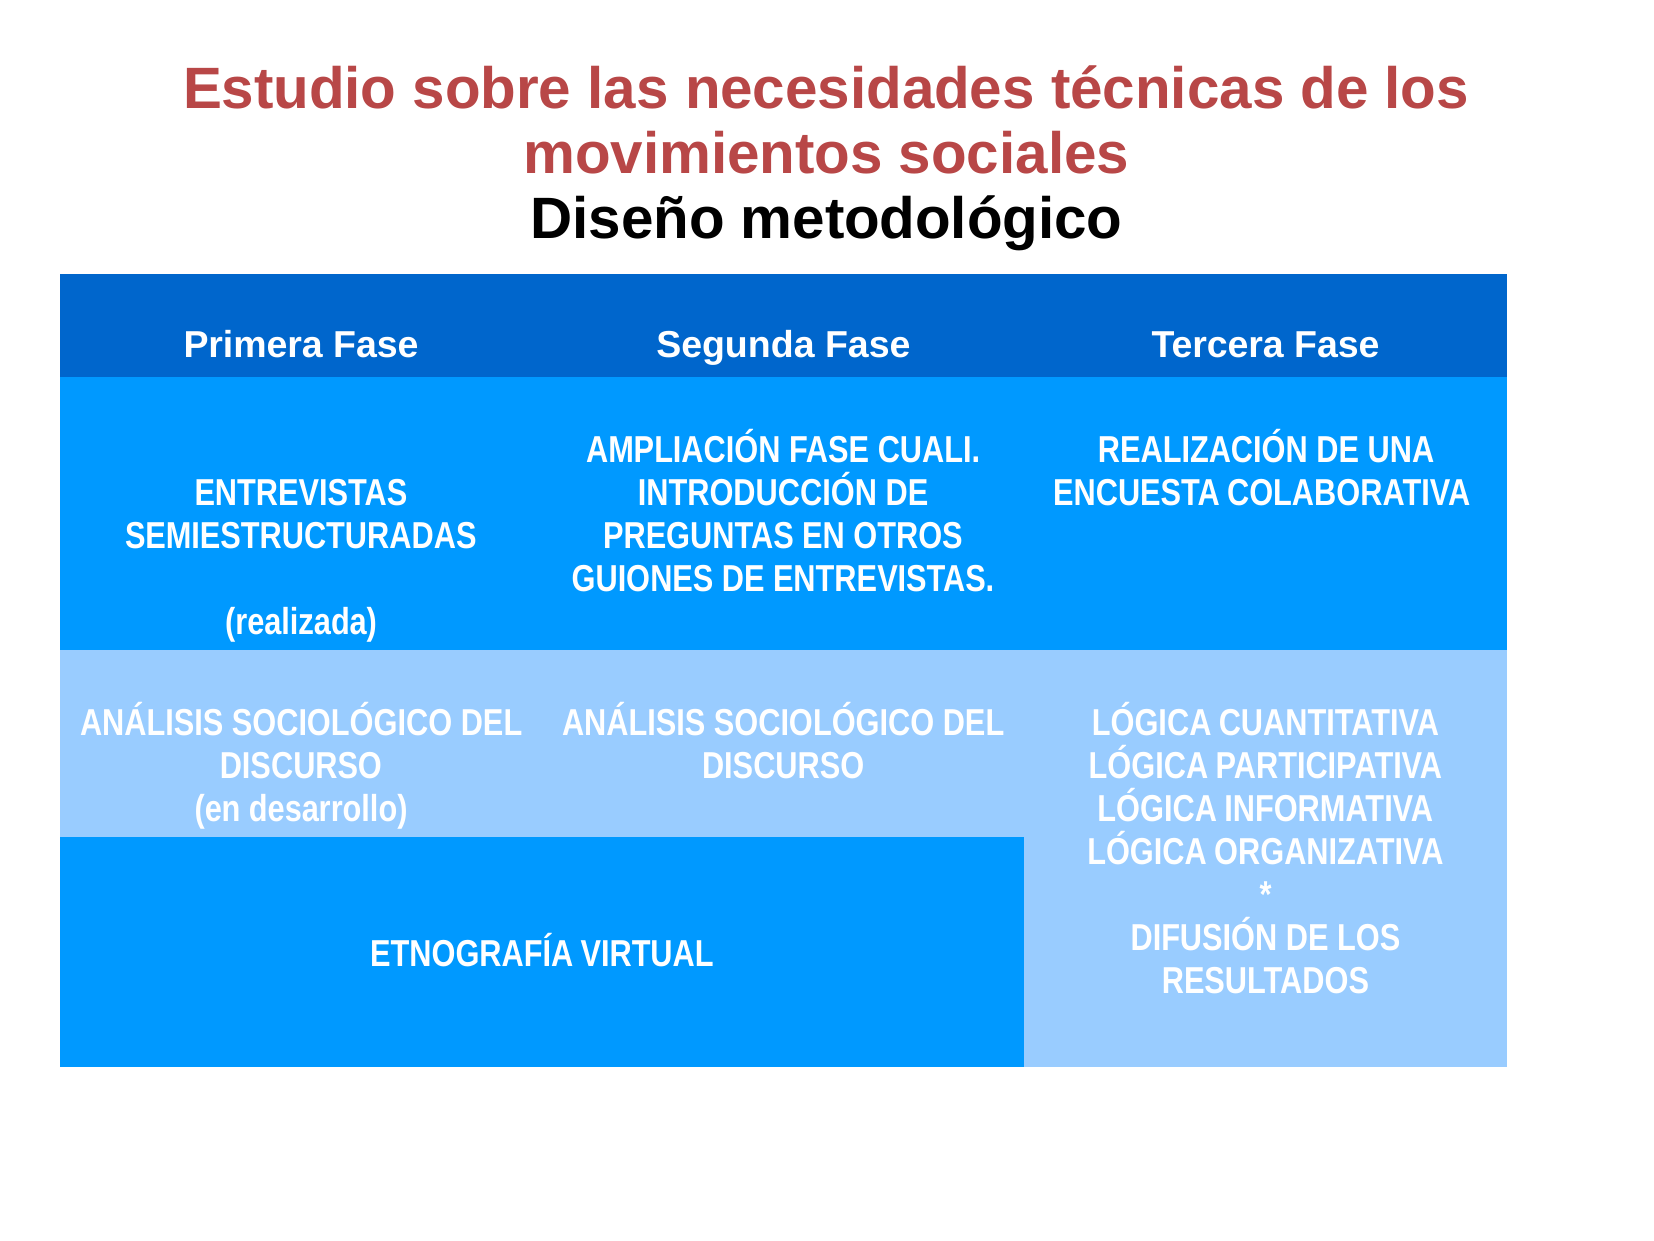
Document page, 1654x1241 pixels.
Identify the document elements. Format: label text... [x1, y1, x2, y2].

title Estudio sobre las necesidades técnicas de los movimientos sociales Diseño metodológico [82, 55, 1571, 219]
table_cell LÓGICA CUANTITATIVA LÓGICA PARTICIPATIVA LÓGICA INFORMATIVA LÓGICA ORGANIZATIVA * DIFUSIÓN DE LOS RESULTADOS [1024, 650, 1507, 1067]
table_cell REALIZACIÓN DE UNA ENCUESTA COLABORATIVA [1024, 377, 1507, 650]
table_cell ETNOGRAFÍA VIRTUAL [60, 837, 1024, 1067]
table_header Segunda Fase [542, 274, 1024, 377]
table_header Primera Fase [60, 274, 542, 377]
subtitle [82, 219, 1571, 1241]
table_cell ANÁLISIS SOCIOLÓGICO DEL DISCURSO (en desarrollo) [60, 650, 542, 837]
table_cell AMPLIACIÓN FASE CUALI. INTRODUCCIÓN DE PREGUNTAS EN OTROS GUIONES DE ENTREVISTAS. [542, 377, 1024, 650]
table_header Tercera Fase [1024, 274, 1507, 377]
table_cell ANÁLISIS SOCIOLÓGICO DEL DISCURSO [542, 650, 1024, 837]
table_cell ENTREVISTAS SEMIESTRUCTURADAS (realizada) [60, 377, 542, 650]
